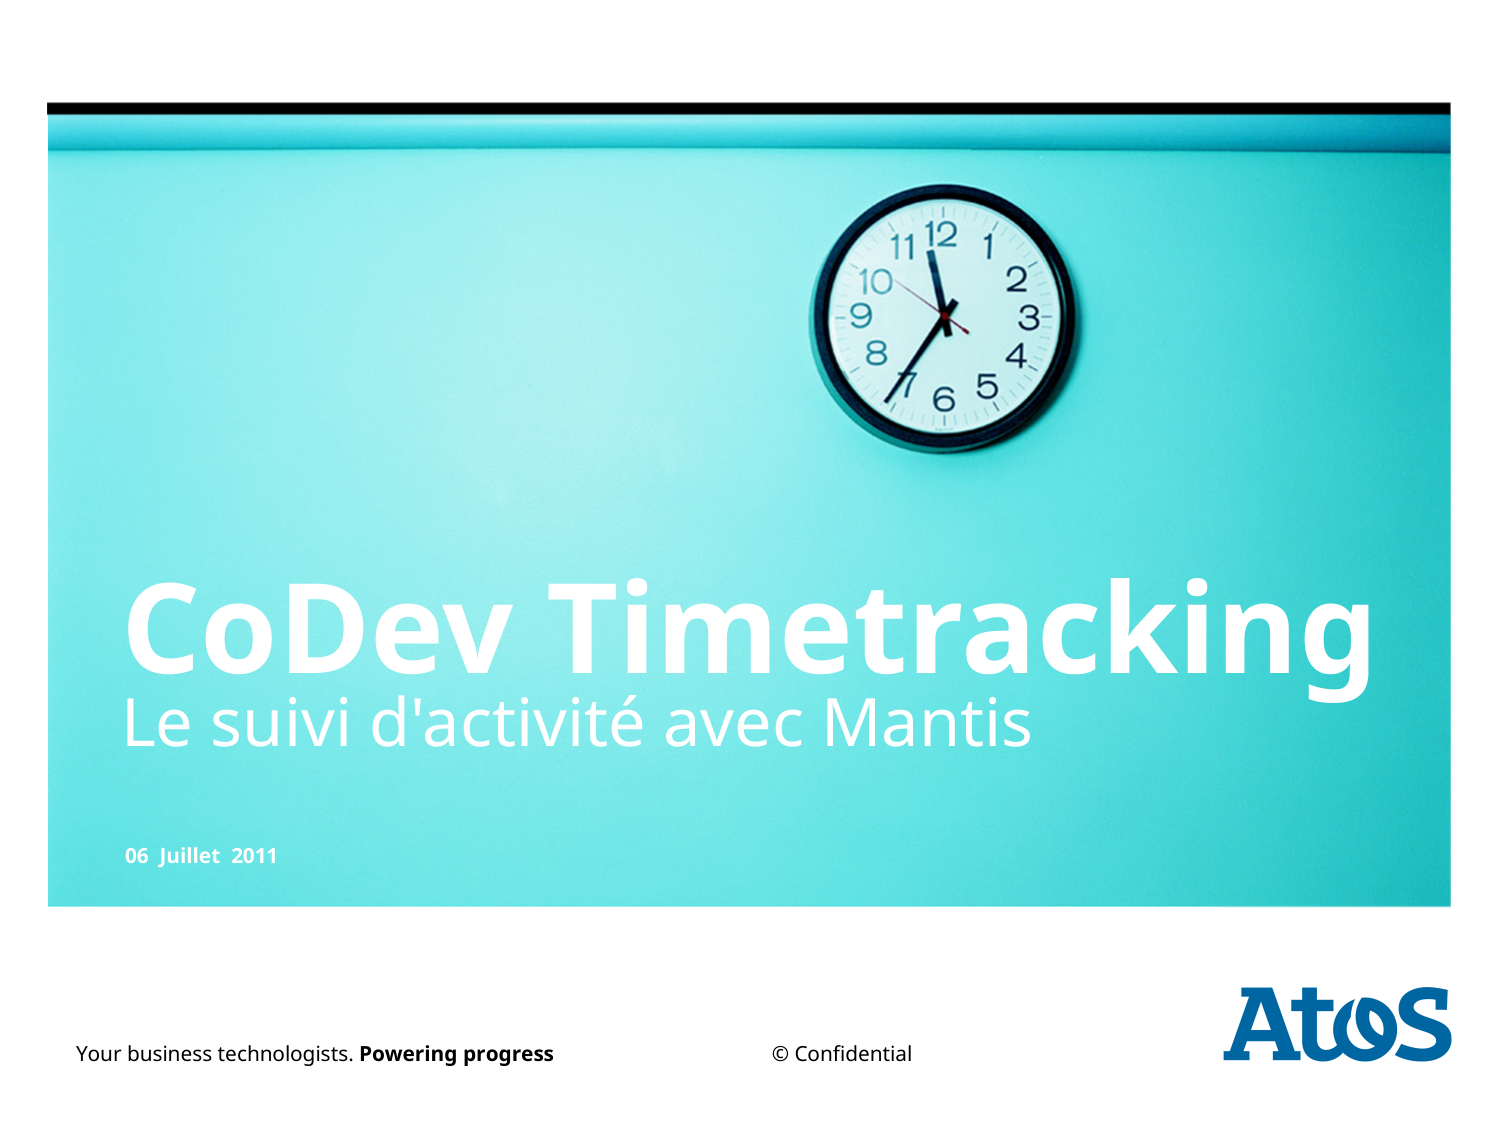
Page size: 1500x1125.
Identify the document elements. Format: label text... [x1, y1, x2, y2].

picture [0, 0, 1500, 1125]
title CoDev Timetracking [106, 503, 1405, 681]
subtitle Le suivi d'activité avec Mantis [106, 681, 1409, 772]
